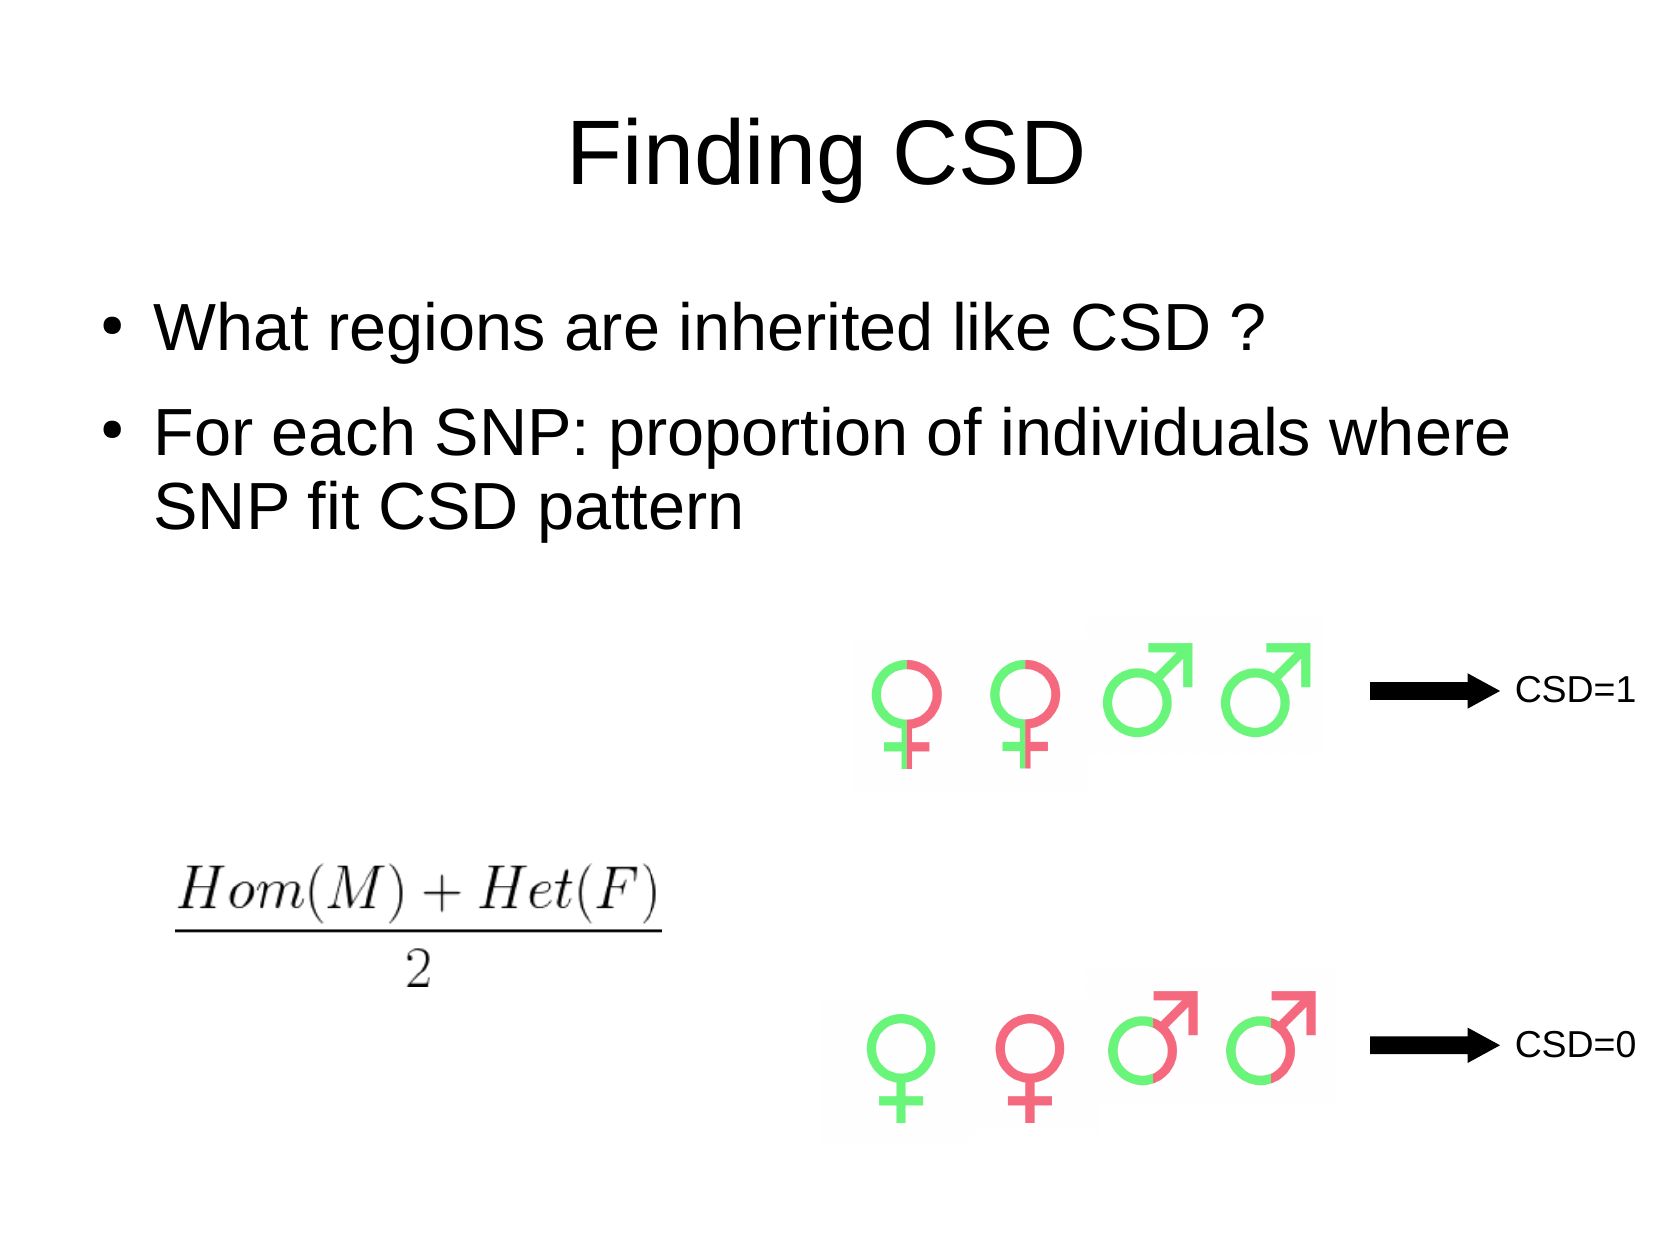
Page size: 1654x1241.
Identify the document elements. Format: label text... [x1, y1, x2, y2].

text_box [1370, 1027, 1500, 1064]
list What regions are inherited like CSD ? For each SNP: proportion of individuals where SNP fit CSD pattern [82, 290, 1571, 1010]
title Finding CSD [82, 49, 1571, 257]
text_box CSD=1 [1500, 661, 1652, 719]
text_box [1370, 673, 1500, 709]
text_box CSD=0 [1500, 1015, 1652, 1073]
picture [850, 614, 1323, 792]
picture [819, 962, 1335, 1146]
picture [142, 844, 691, 994]
